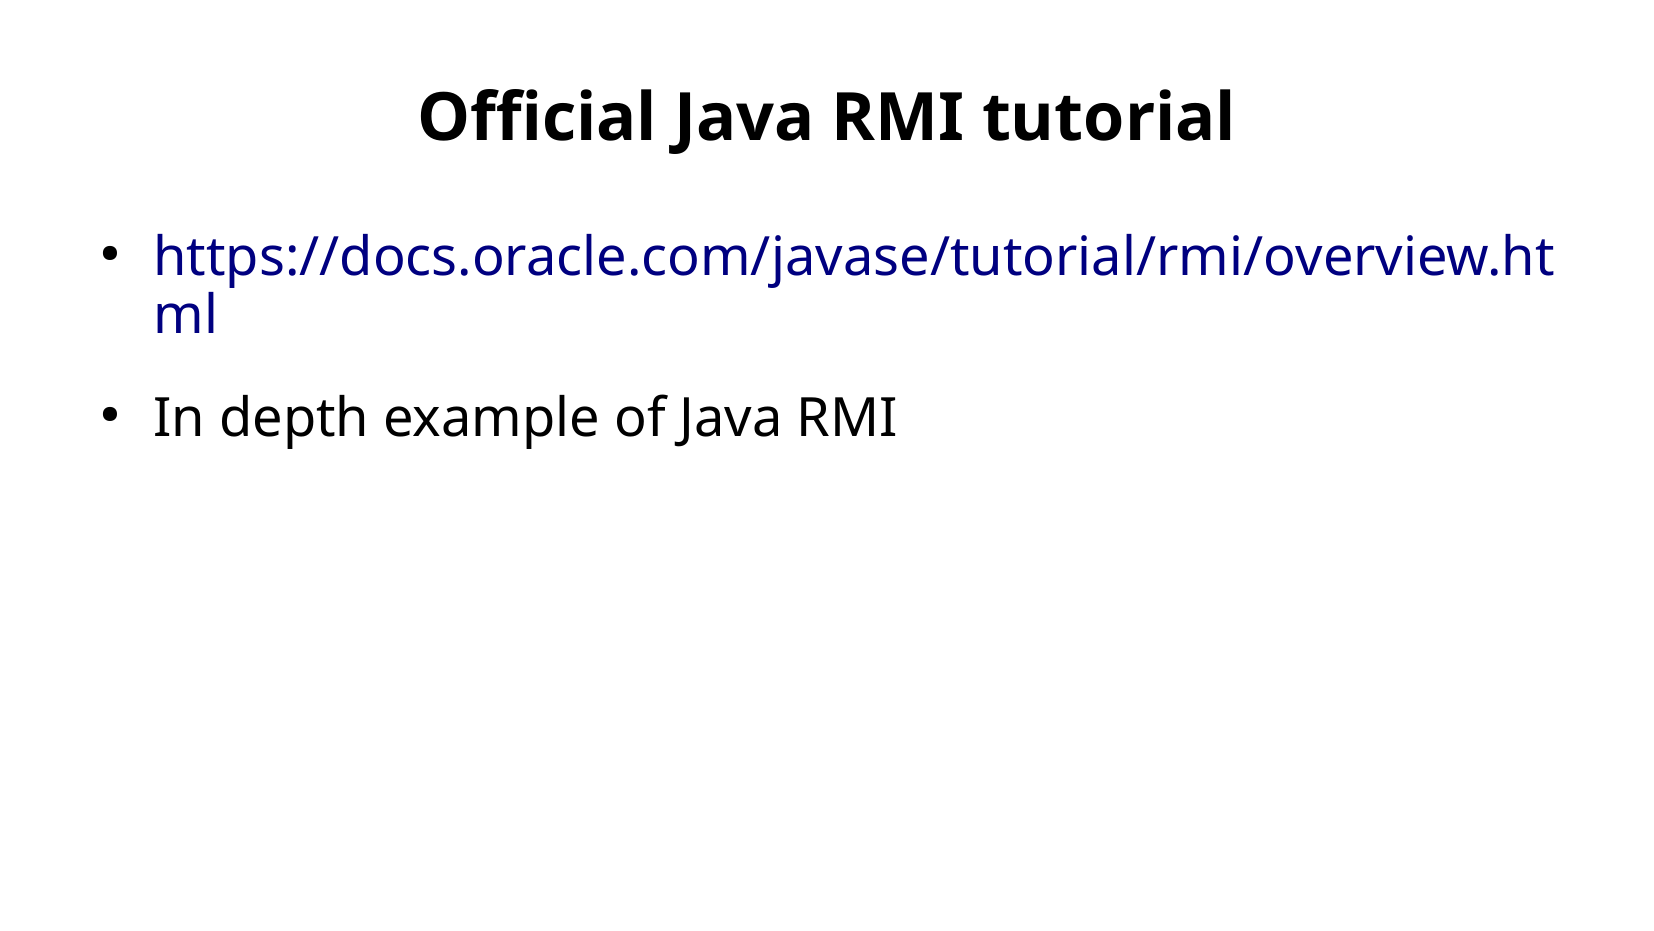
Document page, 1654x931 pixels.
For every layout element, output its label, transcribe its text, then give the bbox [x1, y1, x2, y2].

title Official Java RMI tutorial [82, 36, 1571, 193]
list https://docs.oracle.com/javase/tutorial/rmi/overview.html In depth example of Java RMI [82, 217, 1571, 757]
